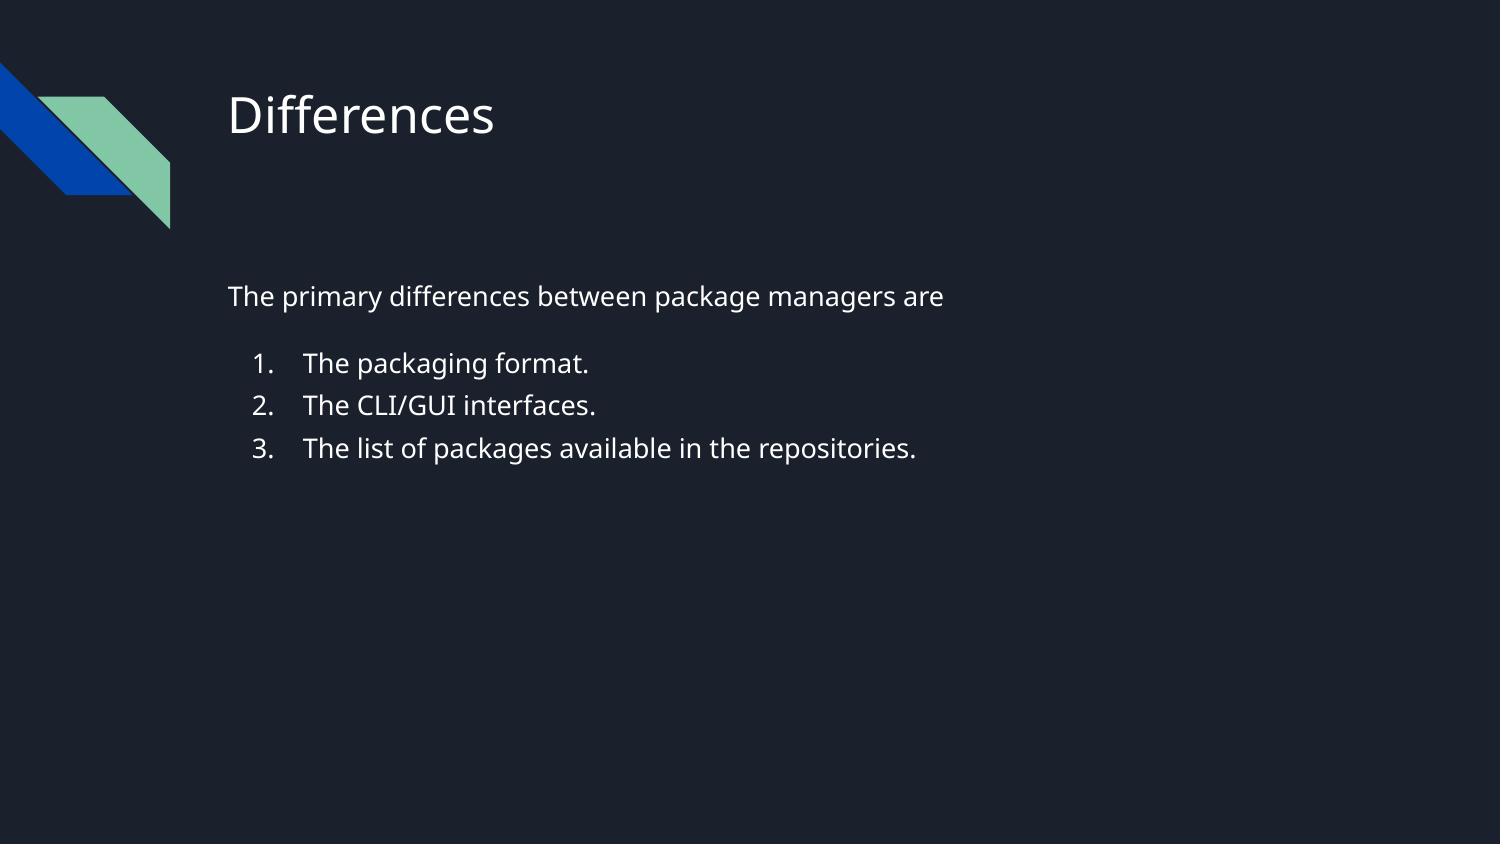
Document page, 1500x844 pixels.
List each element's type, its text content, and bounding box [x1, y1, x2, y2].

title Differences [212, 64, 1368, 215]
list The primary differences between package managers are The packaging format. The CLI/GUI interfaces. The list of packages available in the repositories. [212, 257, 1368, 735]
